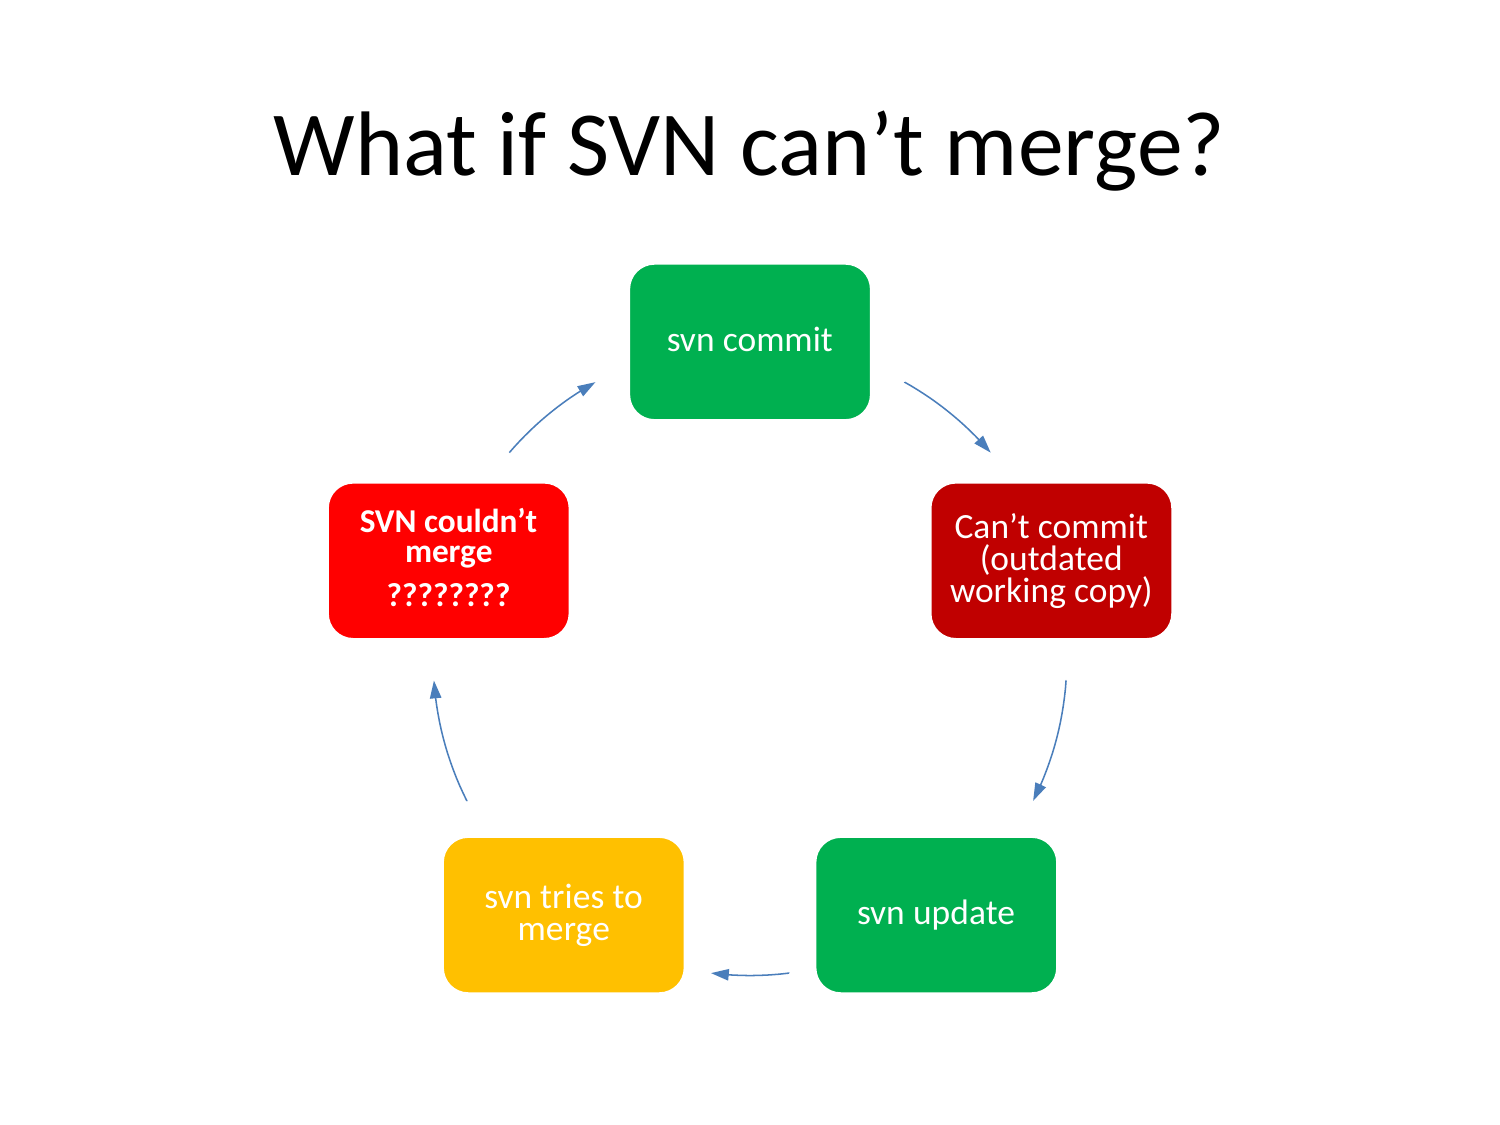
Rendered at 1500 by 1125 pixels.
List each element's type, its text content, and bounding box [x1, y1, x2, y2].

text_box svn tries to merge [441, 835, 686, 995]
text_box Can’t commit (outdated working copy) [929, 481, 1174, 641]
text_box svn commit [628, 262, 873, 422]
title What if SVN can’t merge? [75, 45, 1426, 233]
text_box svn update [814, 835, 1059, 995]
text_box SVN couldn’t merge ???????? [326, 481, 571, 641]
